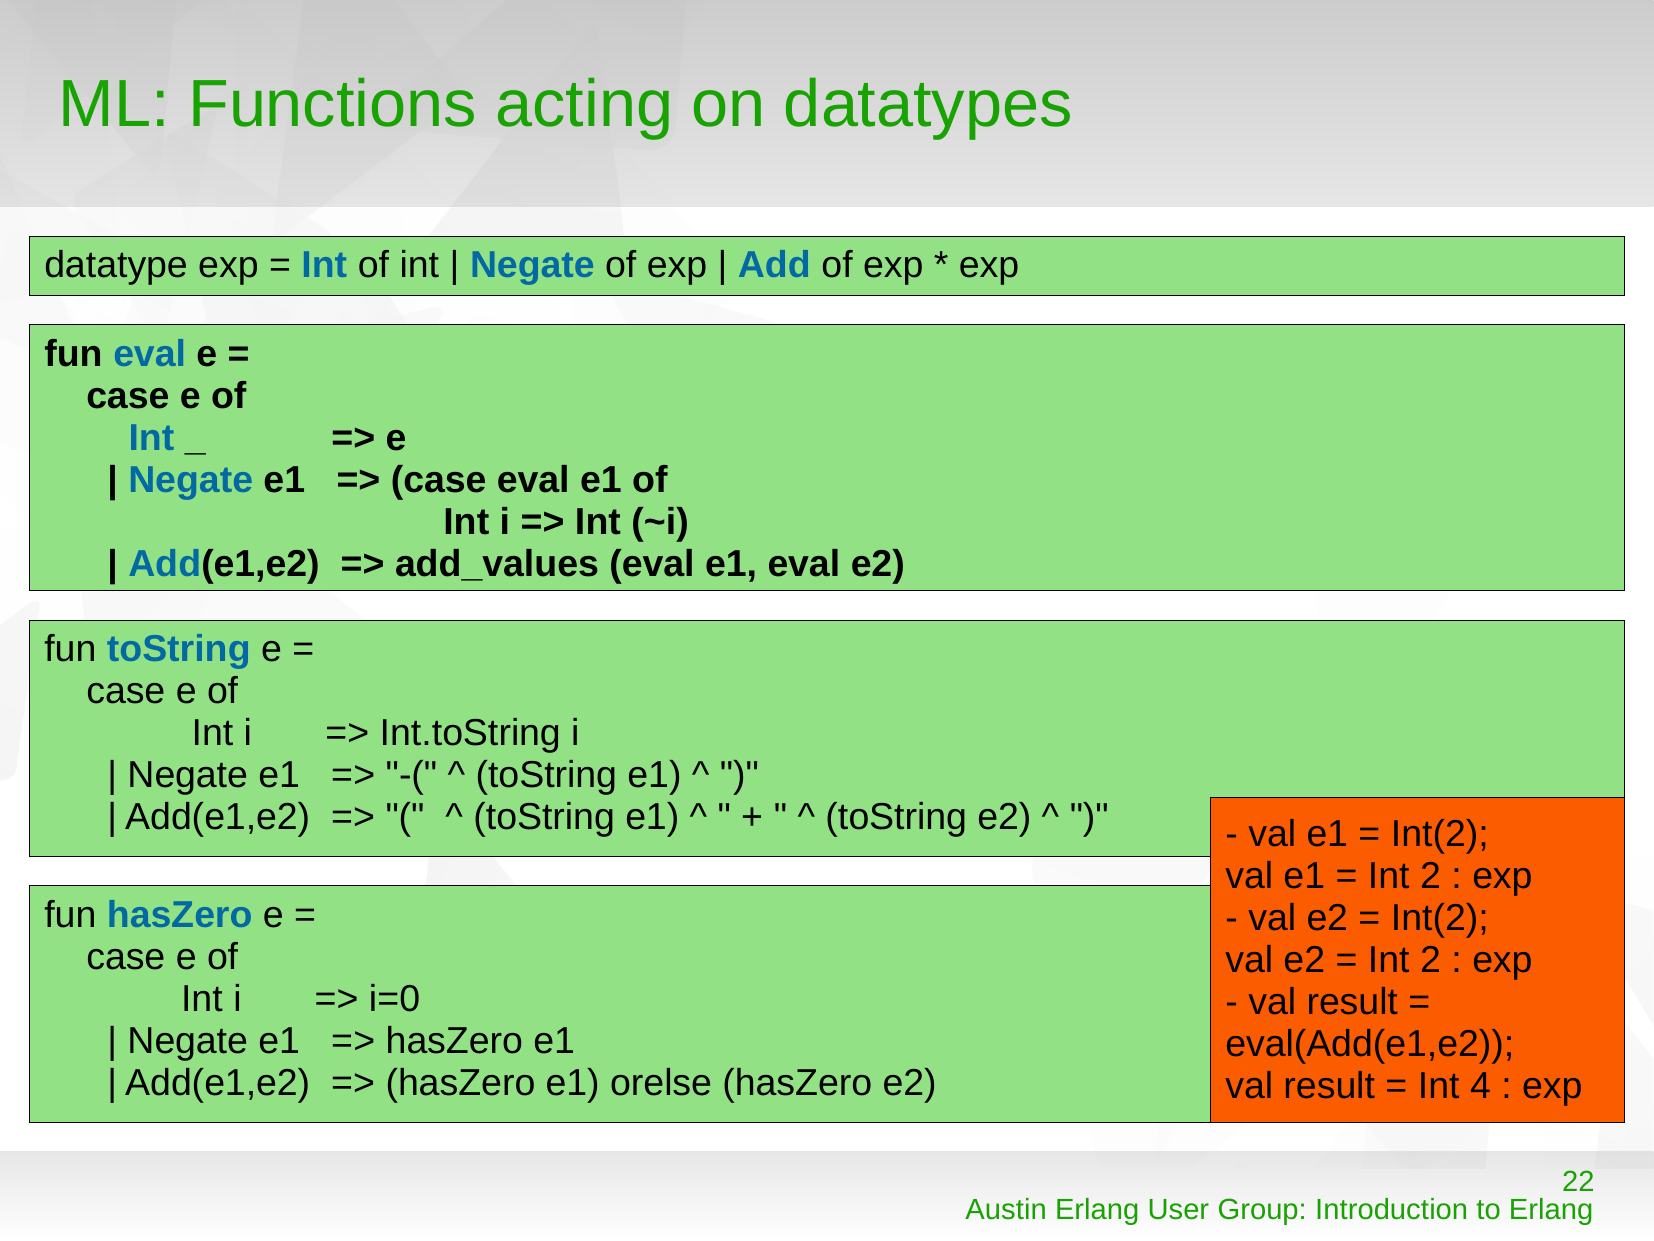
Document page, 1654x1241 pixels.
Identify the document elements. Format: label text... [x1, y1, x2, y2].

text_box fun toString e = case e of Int i => Int.toString i | Negate e1 => "-(" ^ (toString e1) ^ ")" | Add(e1,e2) => "(" ^ (toString e1) ^ " + " ^ (toString e2) ^ ")" [29, 620, 1625, 857]
text_box fun eval e = case e of Int _ => e | Negate e1 => (case eval e1 of Int i => Int (~i) | Add(e1,e2) => add_values (eval e1, eval e2) [29, 324, 1625, 591]
picture [915, 548, 1654, 1169]
text_box datatype exp = Int of int | Negate of exp | Add of exp * exp [29, 236, 1625, 296]
text_box - val e1 = Int(2); val e1 = Int 2 : exp - val e2 = Int(2); val e2 = Int 2 : exp - val result = eval(Add(e1,e2)); val result = Int 4 : exp [1210, 797, 1625, 1123]
text_box fun hasZero e = case e of Int i => i=0 | Negate e1 => hasZero e1 | Add(e1,e2) => (hasZero e1) orelse (hasZero e2) [29, 885, 1210, 1123]
picture [0, 0, 783, 931]
picture [915, 857, 1210, 885]
title ML: Functions acting on datatypes [59, 29, 1595, 178]
